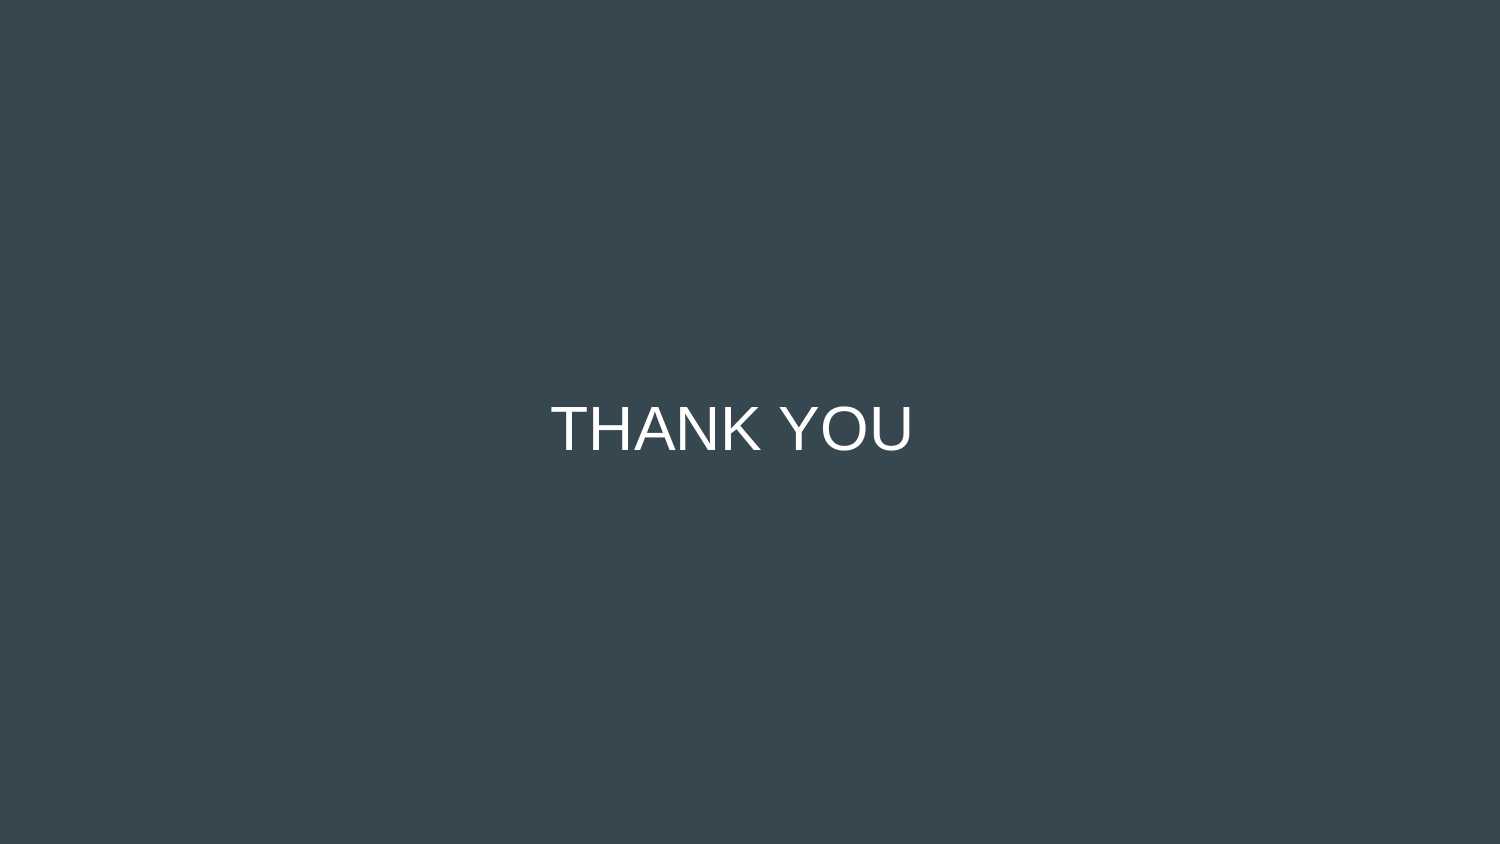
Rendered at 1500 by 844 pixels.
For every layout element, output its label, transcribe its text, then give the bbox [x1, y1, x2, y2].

title THANK YOU [51, 72, 1449, 661]
